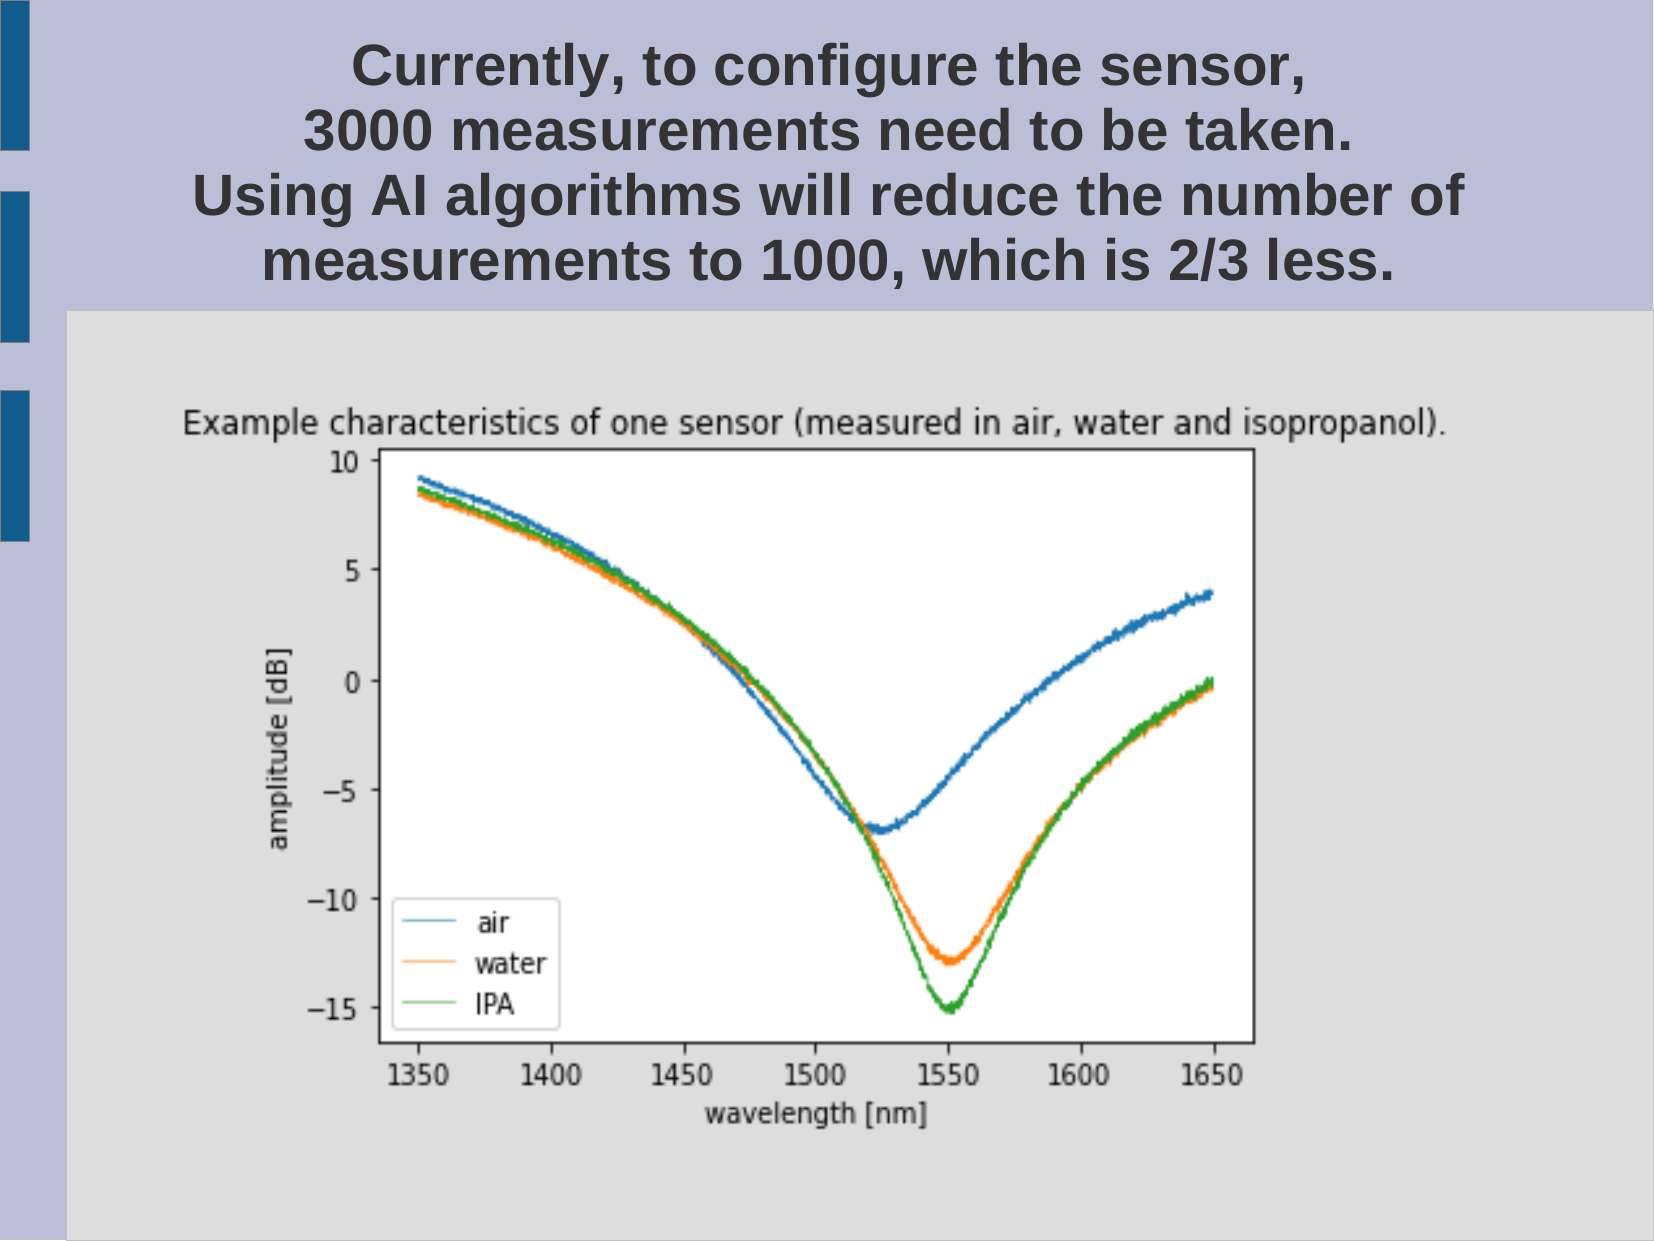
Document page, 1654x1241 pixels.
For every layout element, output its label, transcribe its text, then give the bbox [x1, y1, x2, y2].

title [121, 91, 1534, 299]
picture [165, 389, 1465, 1146]
title Currently, to configure the sensor, 3000 measurements need to be taken. Using AI algorithms will reduce the number of measurements to 1000, which is 2/3 less. [123, 29, 1536, 296]
list [121, 344, 1534, 1126]
